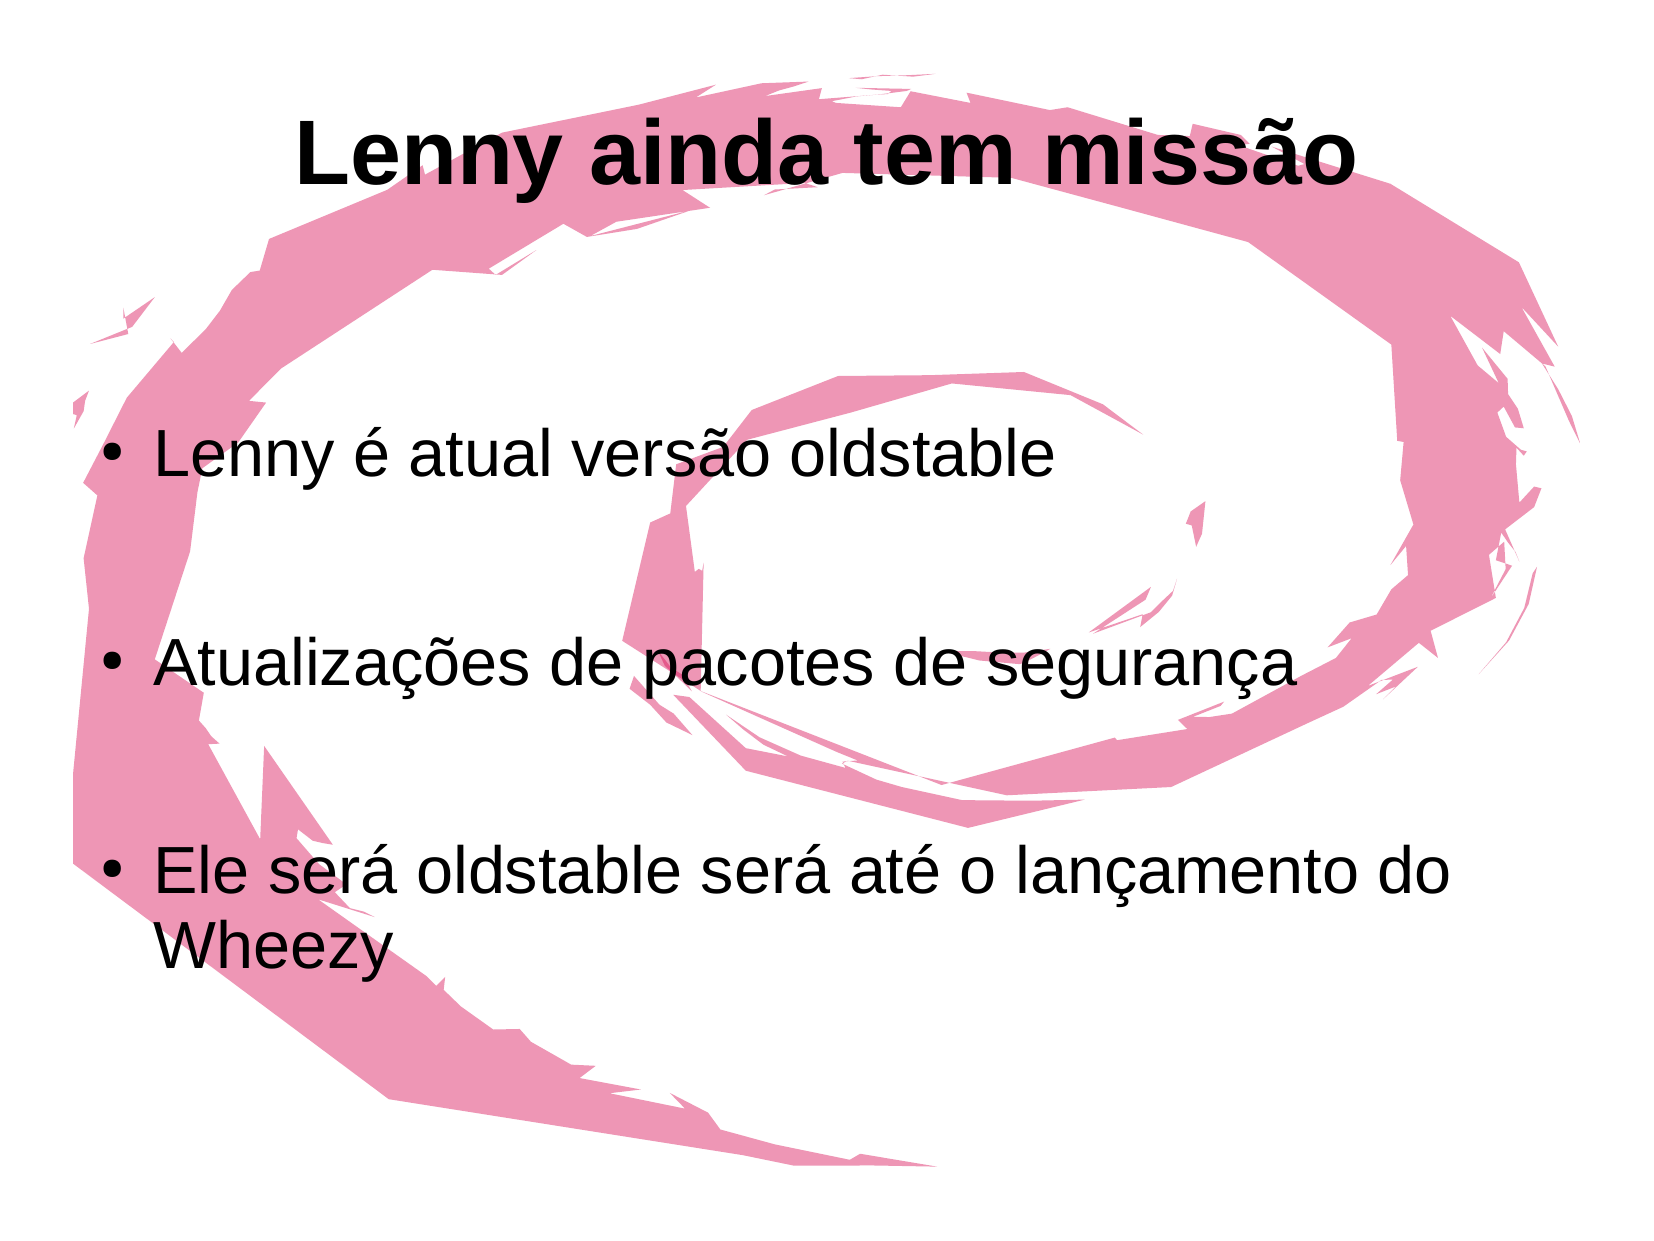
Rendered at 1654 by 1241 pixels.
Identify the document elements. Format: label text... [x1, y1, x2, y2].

list Lenny é atual versão oldstable Atualizações de pacotes de segurança Ele será oldstable será até o lançamento do Wheezy [82, 290, 1571, 1109]
title Lenny ainda tem missão [82, 49, 1571, 257]
